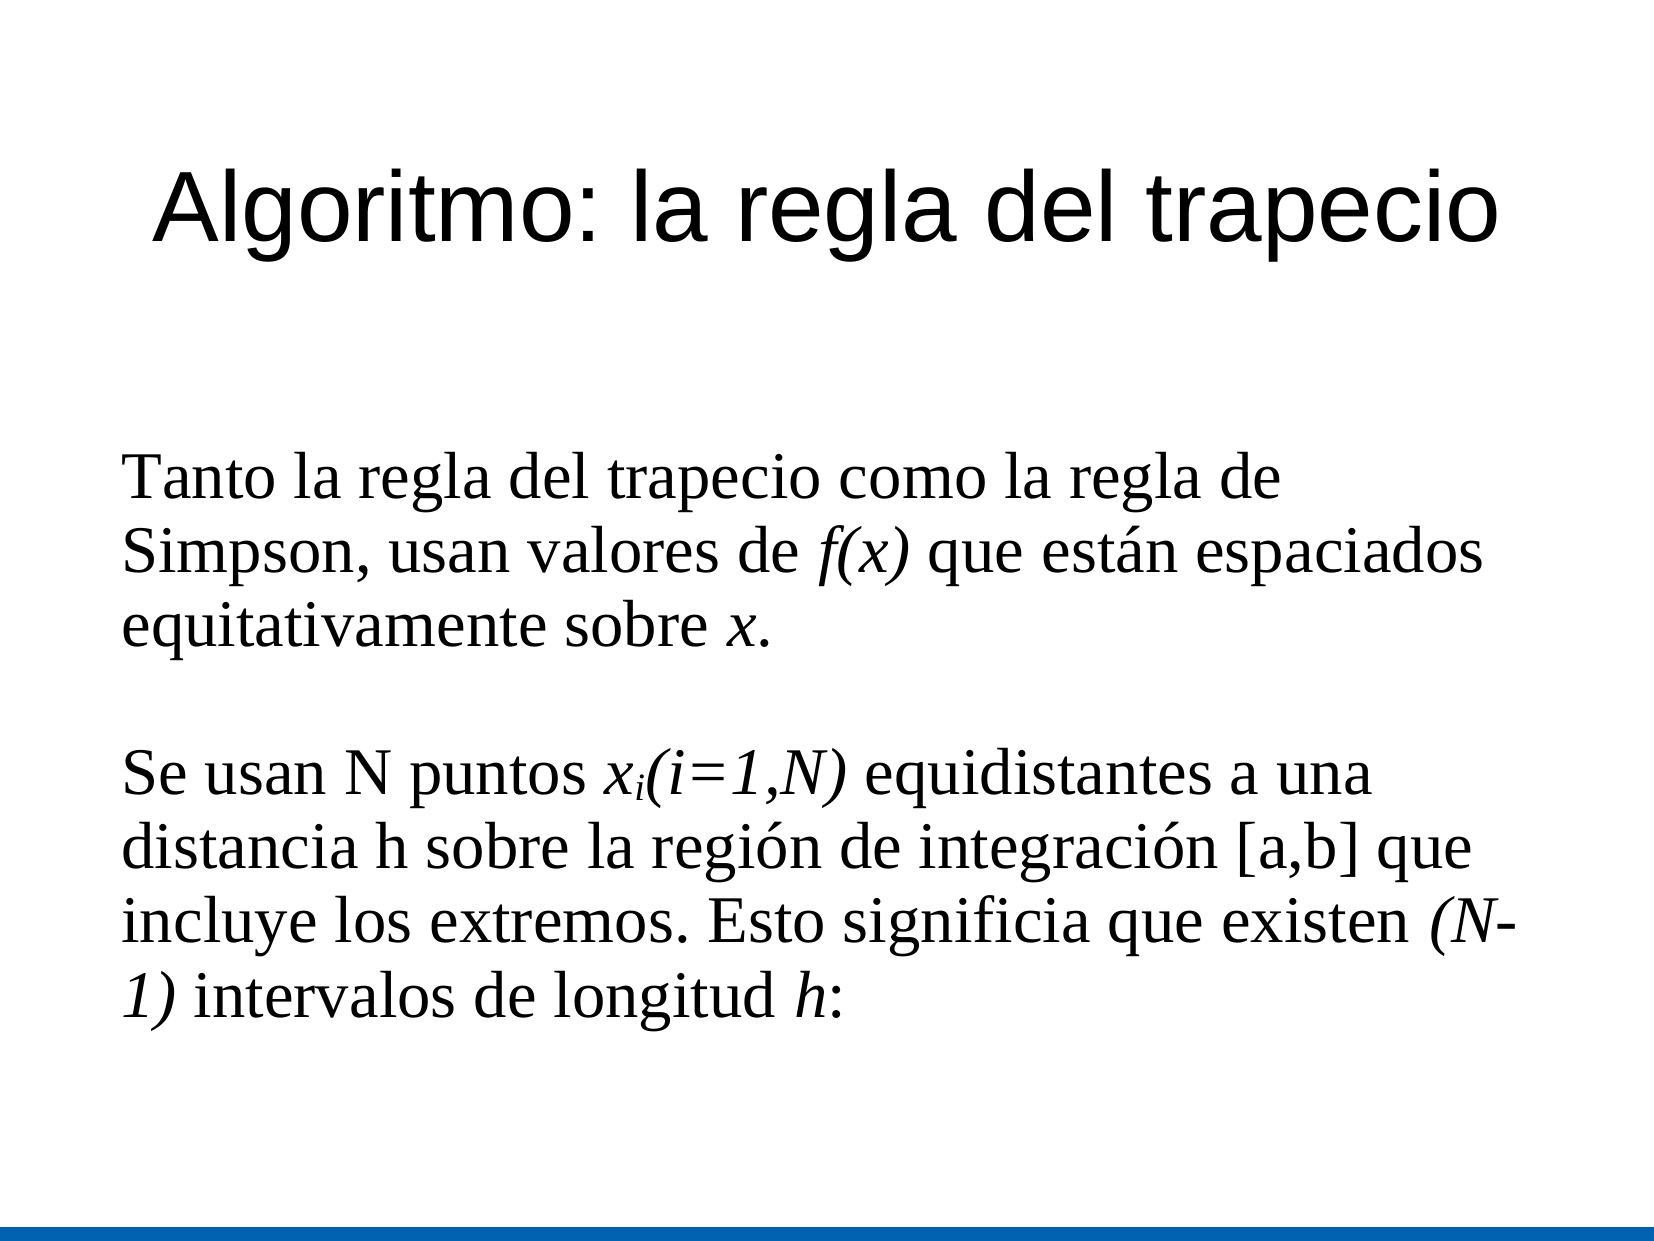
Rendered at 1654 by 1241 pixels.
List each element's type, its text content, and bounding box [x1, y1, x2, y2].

title Algoritmo: la regla del trapecio [121, 102, 1534, 310]
subtitle Tanto la regla del trapecio como la regla de Simpson, usan valores de f(x) que están espaciados equitativamente sobre x. Se usan N puntos xi(i=1,N) equidistantes a una distancia h sobre la región de integración [a,b] que incluye los extremos. Esto significia que existen (N-1) intervalos de longitud h: [121, 352, 1534, 1119]
